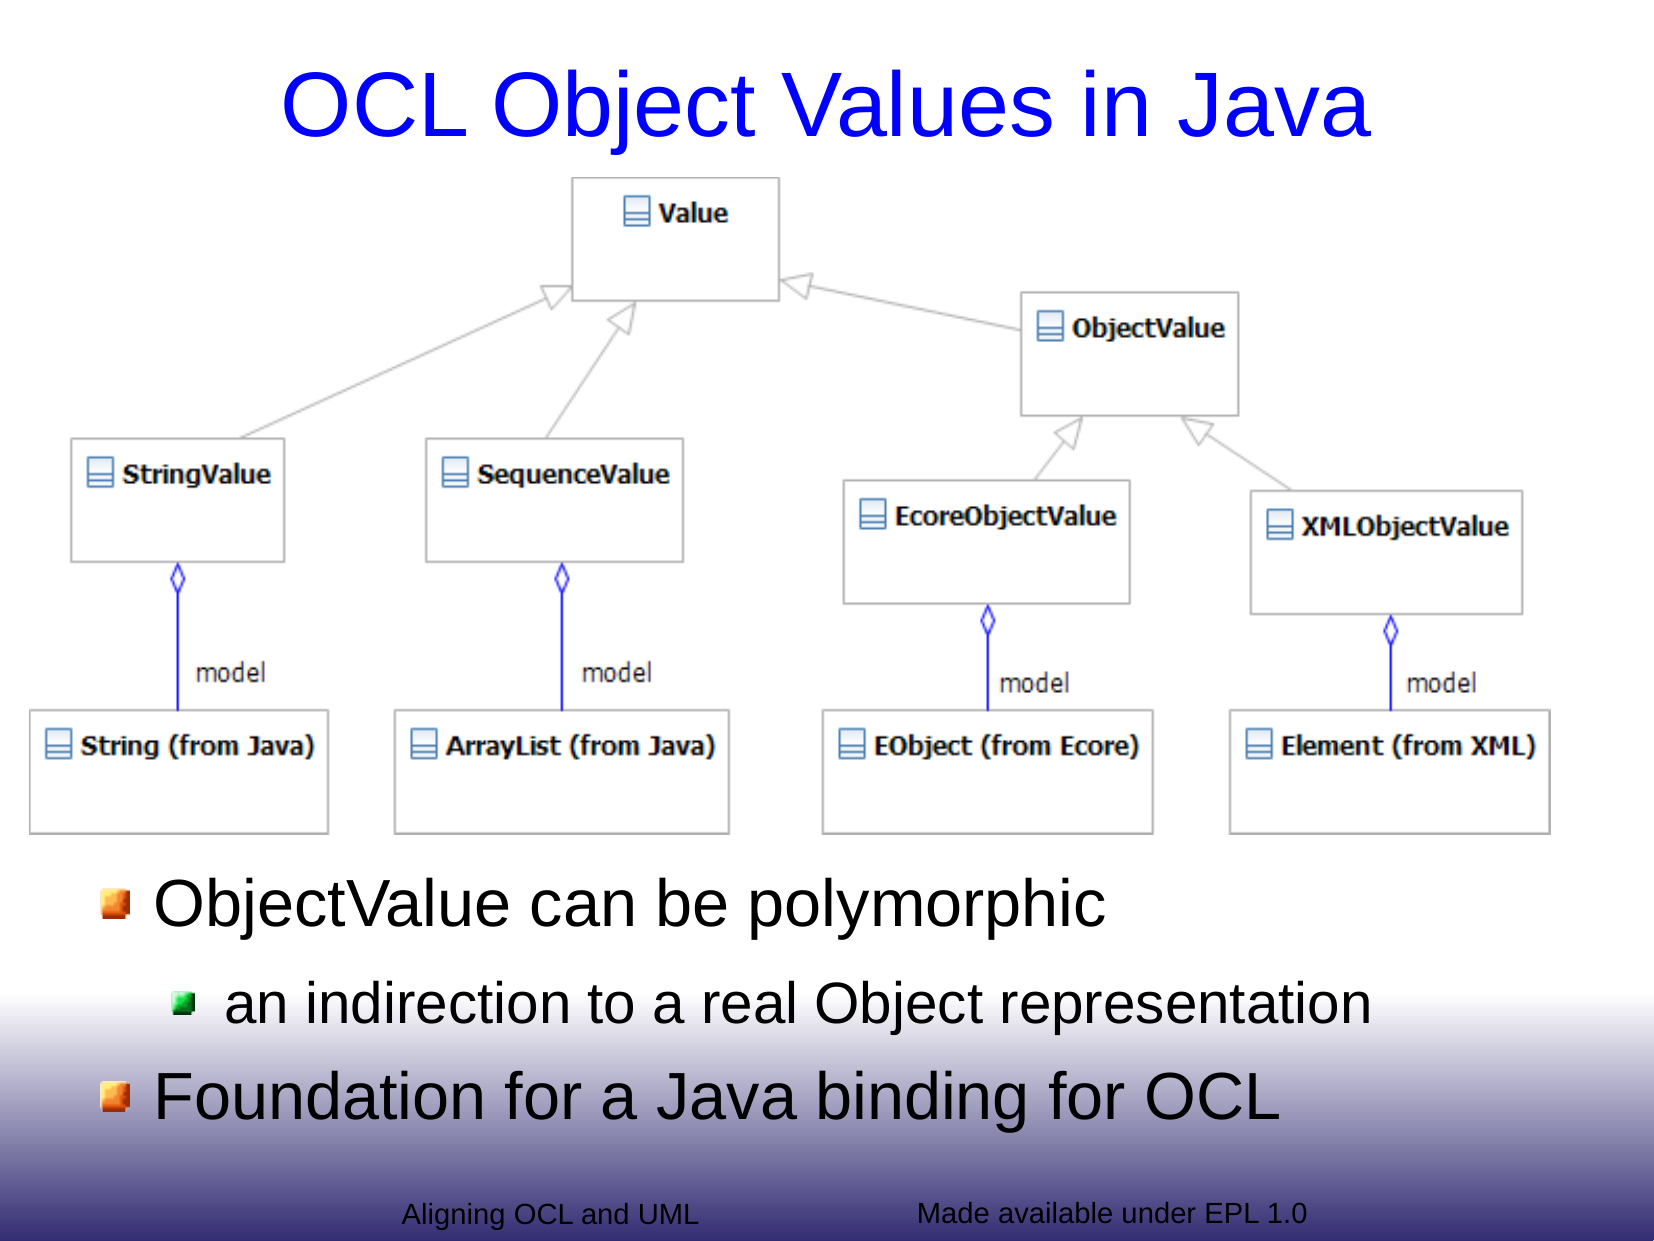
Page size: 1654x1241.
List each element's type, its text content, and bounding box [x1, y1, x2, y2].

list ObjectValue can be polymorphic an indirection to a real Object representation Foundation for a Java binding for OCL [82, 866, 1571, 1148]
title OCL Object Values in Java [82, 49, 1571, 160]
picture [29, 177, 1551, 835]
